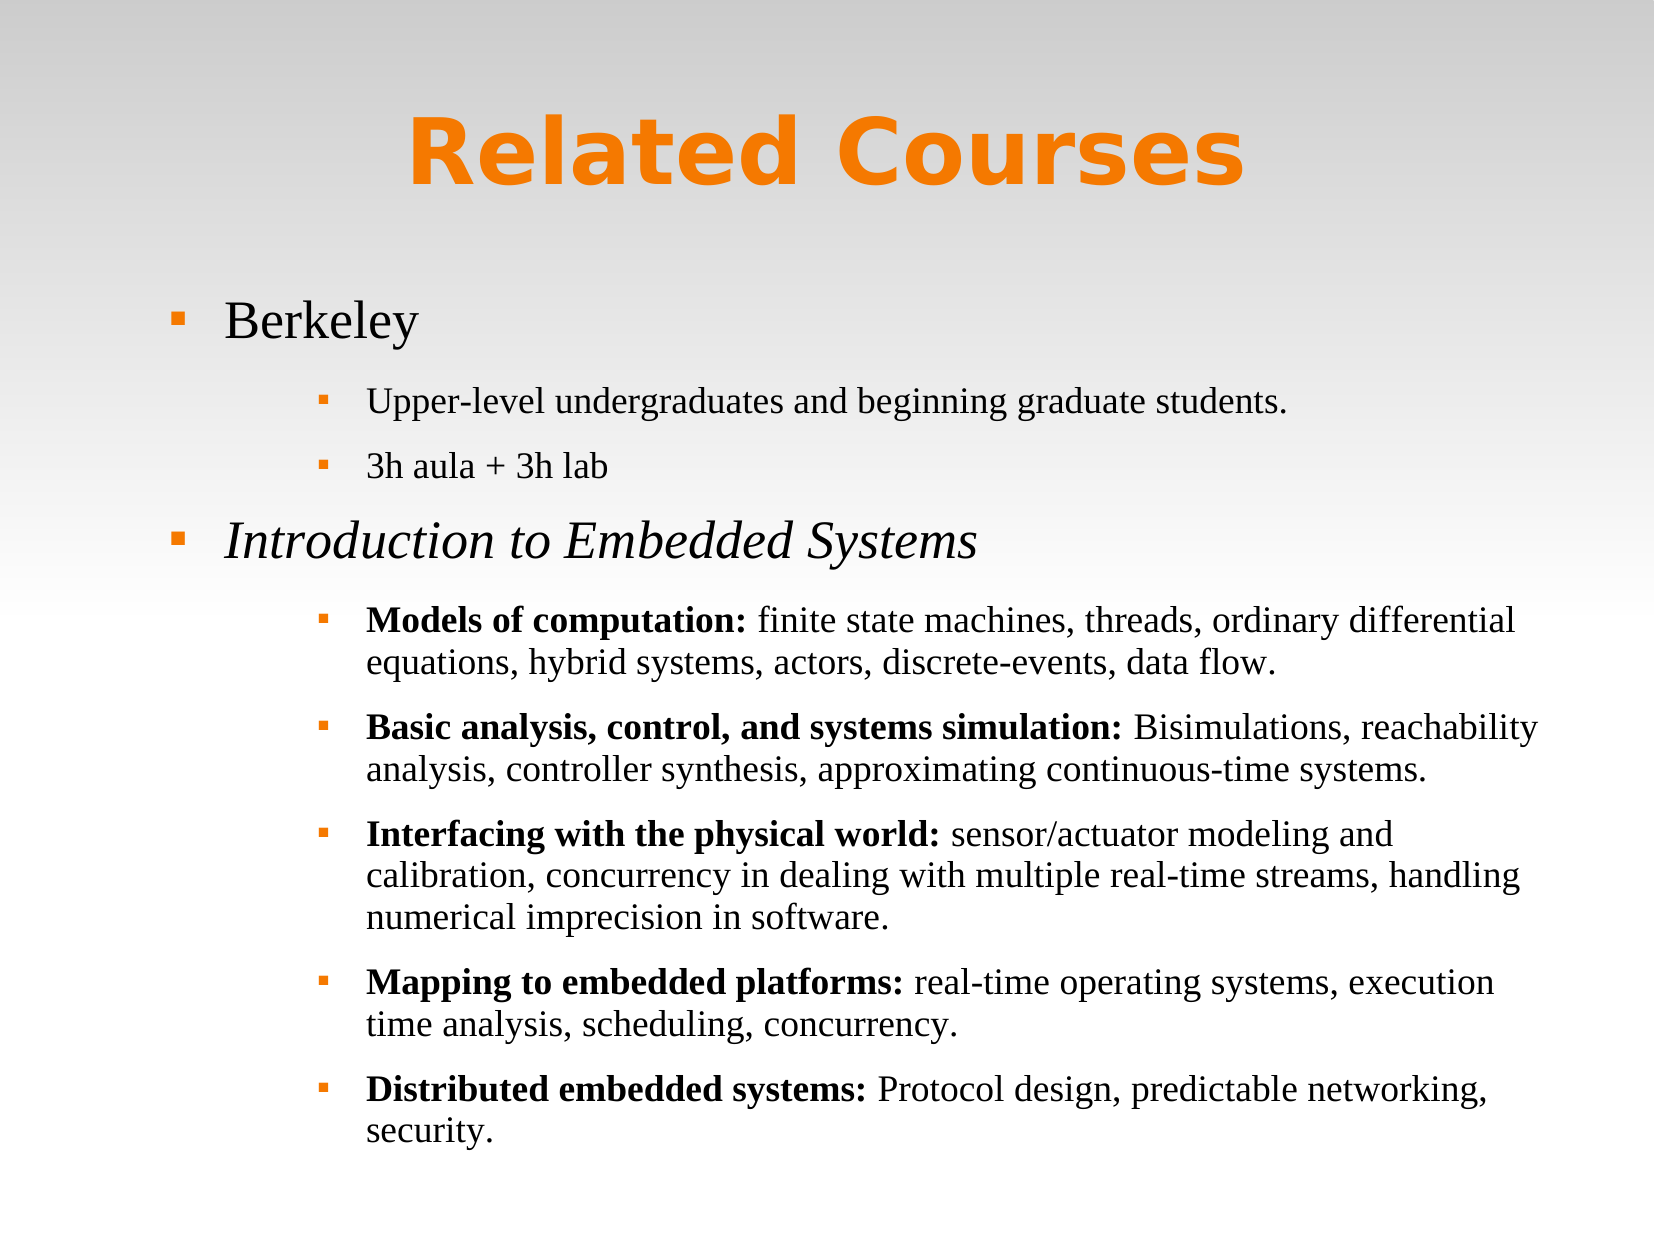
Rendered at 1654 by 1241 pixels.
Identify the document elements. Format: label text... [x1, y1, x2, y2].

list Berkeley Upper-level undergraduates and beginning graduate students. 3h aula + 3h lab Introduction to Embedded Systems Models of computation: finite state machines, threads, ordinary differential equations, hybrid systems, actors, discrete-events, data flow. Basic analysis, control, and systems simulation: Bisimulations, reachability analysis, controller synthesis, approximating continuous-time systems. Interfacing with the physical world: sensor/actuator modeling and calibration, concurrency in dealing with multiple real-time streams, handling numerical imprecision in software. Mapping to embedded platforms: real-time operating systems, execution time analysis, scheduling, concurrency. Distributed embedded systems: Protocol design, predictable networking, security. [82, 290, 1571, 1231]
title Related Courses [82, 49, 1571, 257]
